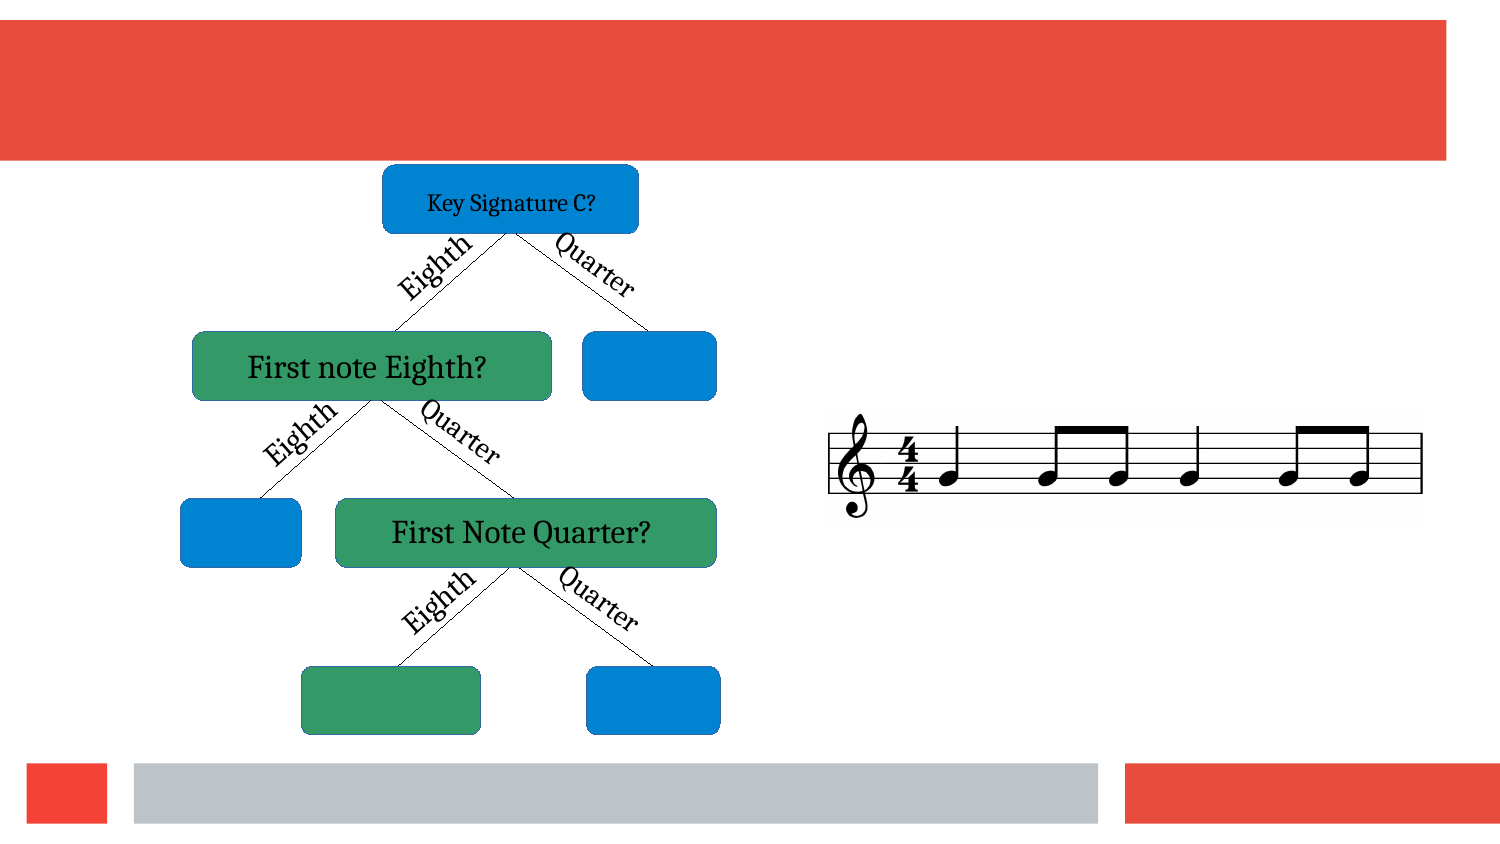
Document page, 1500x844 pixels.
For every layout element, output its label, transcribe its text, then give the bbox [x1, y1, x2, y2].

picture [825, 413, 1423, 526]
text_box First note Eighth? [192, 331, 552, 401]
text_box [180, 498, 302, 568]
text_box [582, 331, 717, 401]
text_box [301, 666, 481, 735]
text_box [586, 666, 721, 735]
text_box First Note Quarter? [335, 498, 717, 568]
text_box Key Signature C? [382, 164, 639, 234]
